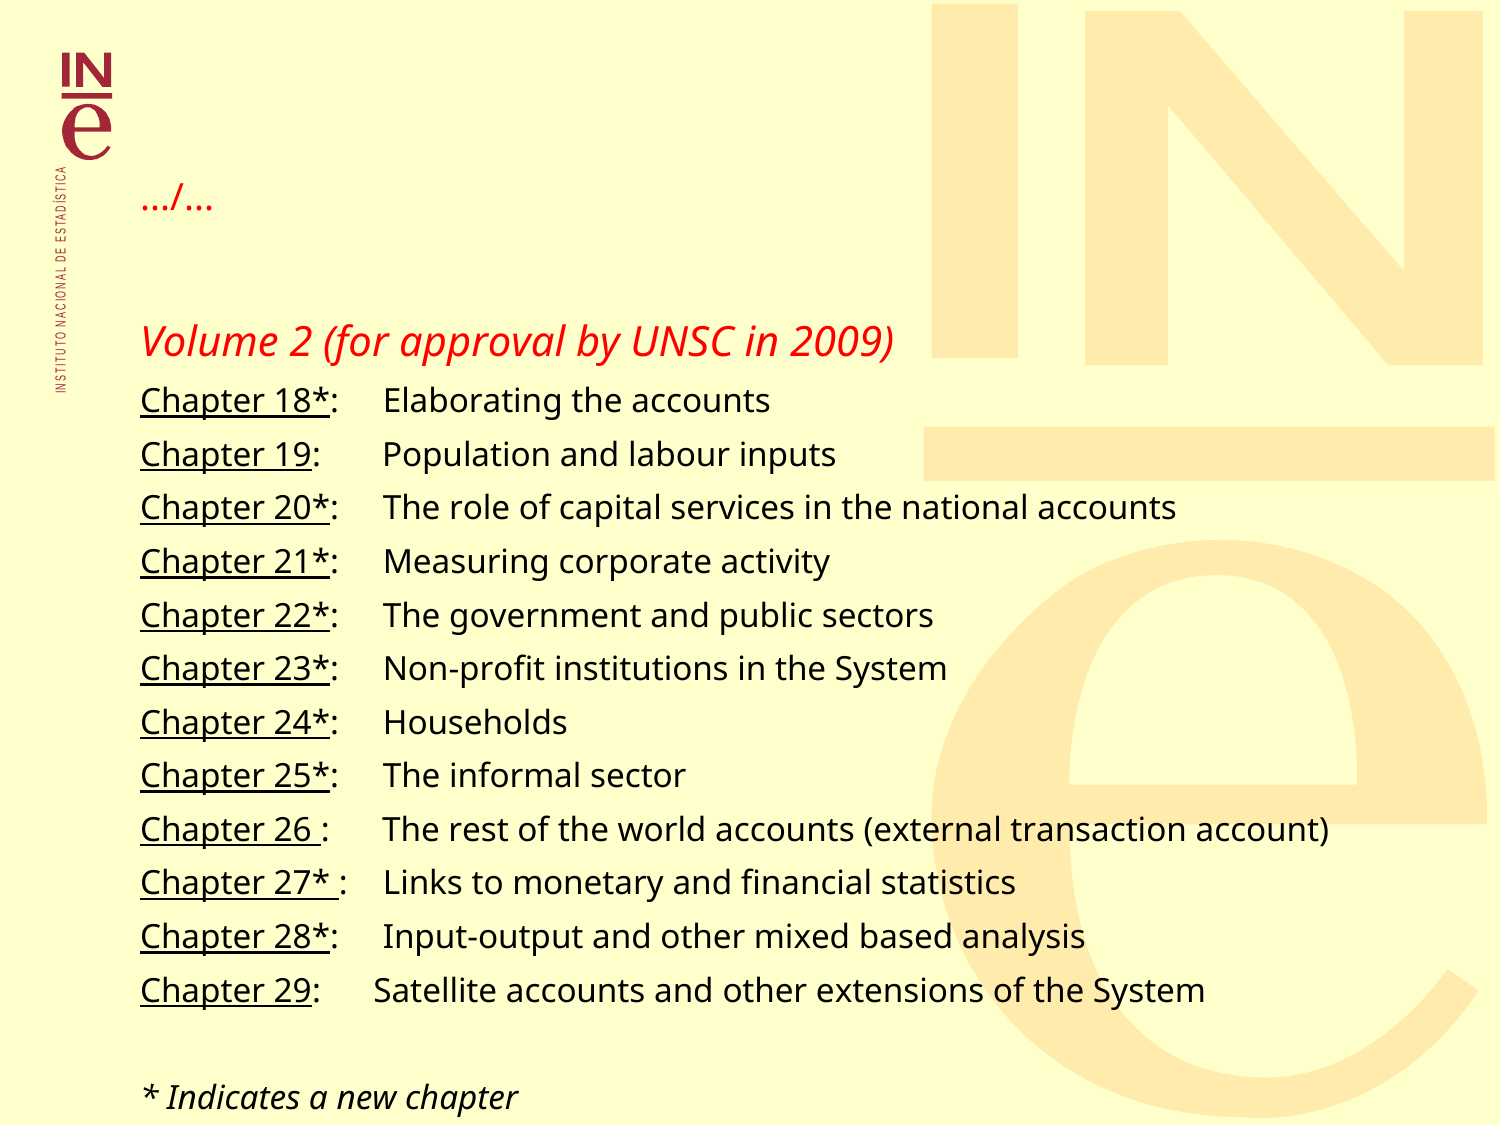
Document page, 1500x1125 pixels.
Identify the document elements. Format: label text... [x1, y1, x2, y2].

list .../... Volume 2 (for approval by UNSC in 2009) Chapter 18*: Elaborating the accounts Chapter 19: Population and labour inputs Chapter 20*: The role of capital services in the national accounts Chapter 21*: Measuring corporate activity Chapter 22*: The government and public sectors Chapter 23*: Non-profit institutions in the System Chapter 24*: Households Chapter 25*: The informal sector Chapter 26 : The rest of the world accounts (external transaction account) Chapter 27* : Links to monetary and financial statistics Chapter 28*: Input-output and other mixed based analysis Chapter 29: Satellite accounts and other extensions of the System * Indicates a new chapter [125, 162, 1450, 1125]
